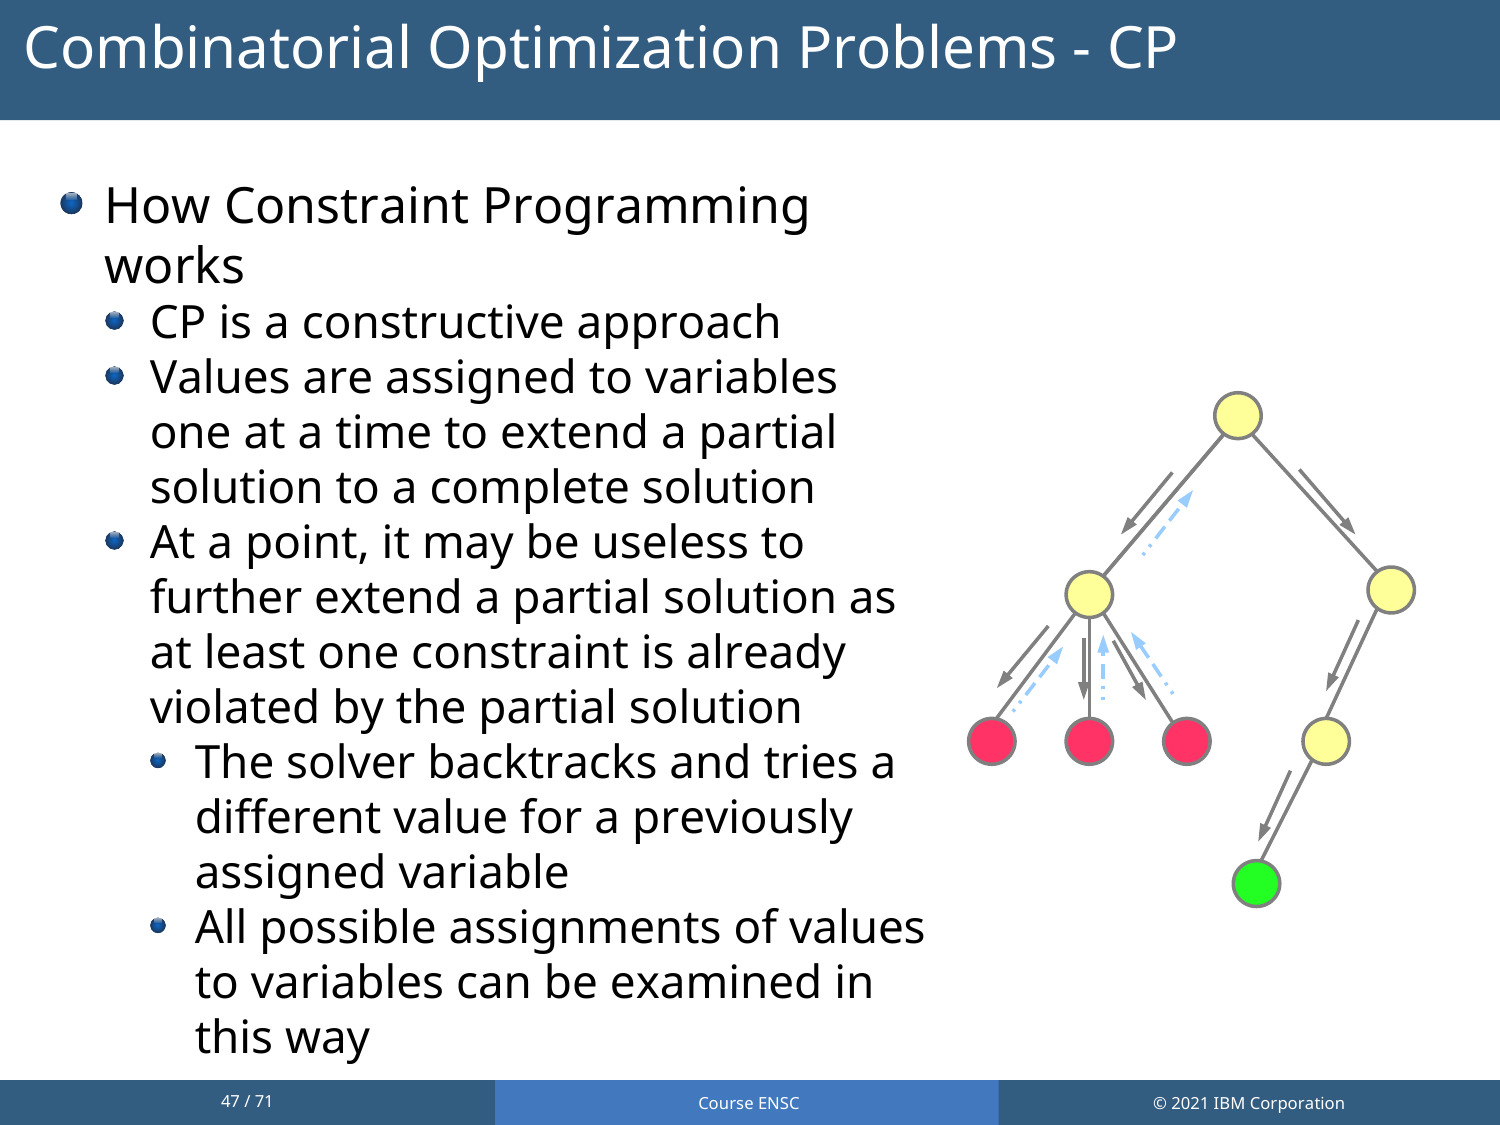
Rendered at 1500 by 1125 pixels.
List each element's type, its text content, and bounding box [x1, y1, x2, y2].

text_box [1302, 718, 1350, 765]
title Combinatorial Optimization Problems - CP [0, 0, 1500, 121]
text_box [968, 718, 1016, 765]
list How Constraint Programming works CP is a constructive approach Values are assigned to variables one at a time to extend a partial solution to a complete solution At a point, it may be useless to further extend a partial solution as at least one constraint is already violated by the partial solution The solver backtracks and tries a different value for a previously assigned variable All possible assignments of values to variables can be examined in this way [45, 165, 946, 1071]
text_box [1066, 571, 1113, 618]
text_box [1163, 718, 1211, 765]
text_box [1233, 860, 1280, 907]
text_box [1214, 392, 1262, 439]
text_box [1368, 567, 1415, 613]
text_box [1066, 718, 1113, 765]
